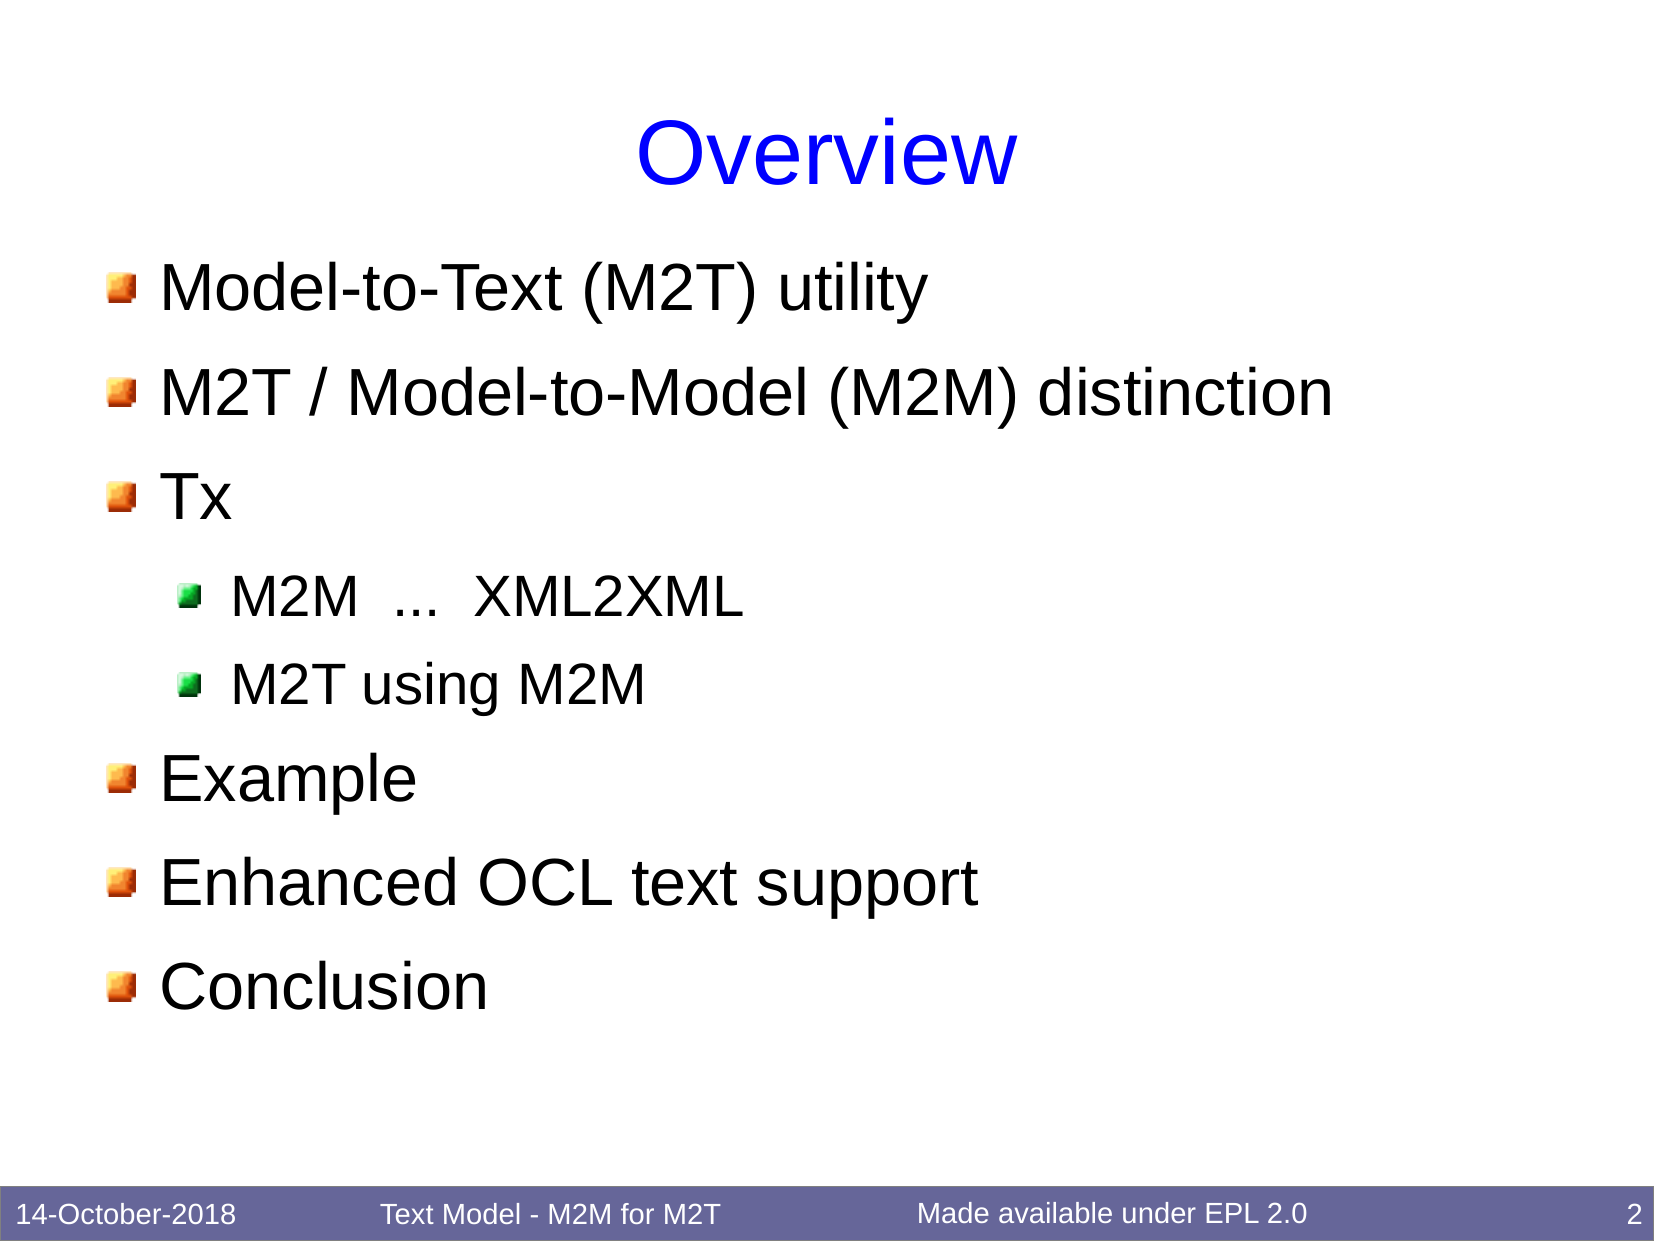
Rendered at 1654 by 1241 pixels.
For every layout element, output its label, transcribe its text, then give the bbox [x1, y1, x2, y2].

title Overview [82, 49, 1571, 257]
list Model-to-Text (M2T) utility M2T / Model-to-Model (M2M) distinction Tx M2M ... XML2XML M2T using M2M Example Enhanced OCL text support Conclusion [88, 250, 1615, 1172]
